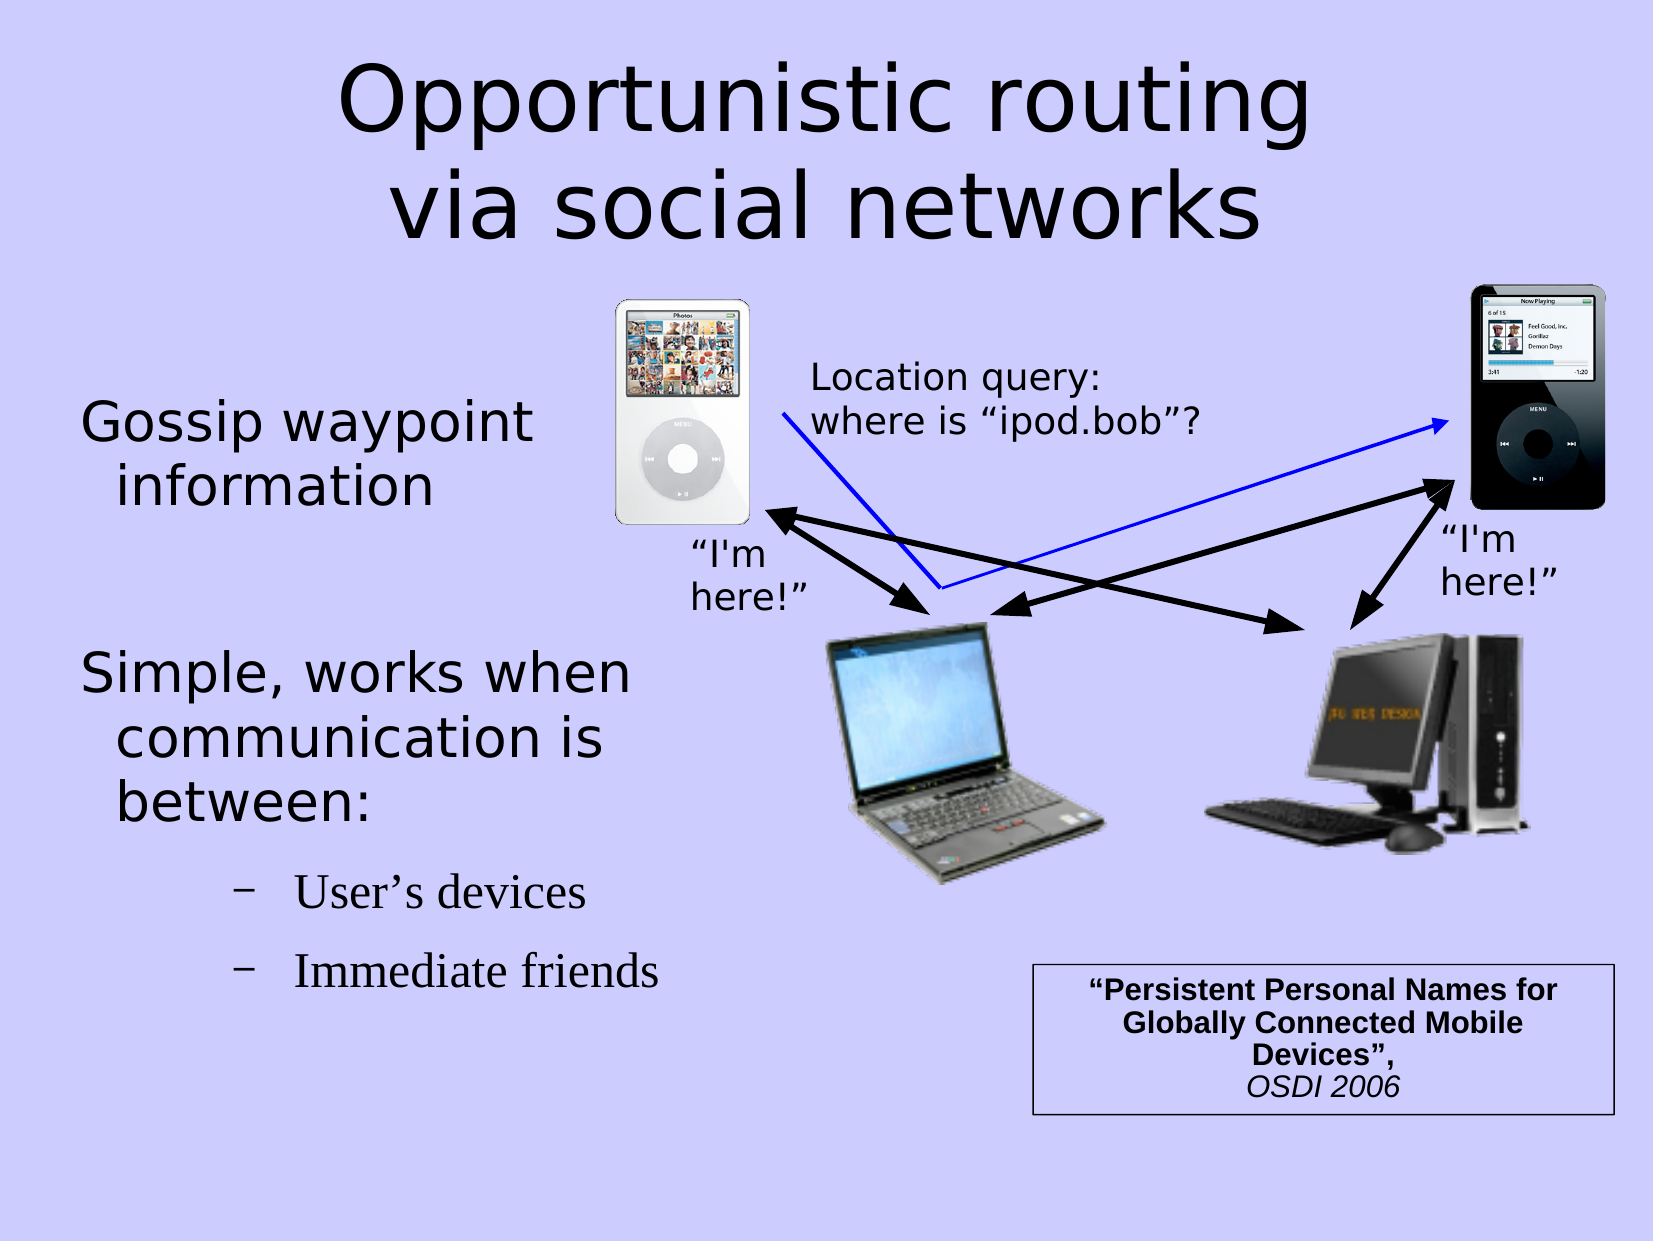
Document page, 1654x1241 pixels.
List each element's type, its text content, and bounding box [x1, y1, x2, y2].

list Gossip waypoint information Simple, works when communication is between: User’s devices Immediate friends [45, 390, 788, 1075]
picture [825, 622, 1107, 886]
title Opportunistic routing via social networks [82, 38, 1571, 268]
text_box [814, 451, 896, 535]
picture [1204, 633, 1531, 856]
text_box “I'm here!” [1425, 510, 1606, 612]
text_box Location query: where is “ipod.bob”? [795, 348, 1426, 451]
picture [615, 299, 750, 390]
text_box [788, 415, 795, 430]
picture [1470, 284, 1606, 510]
text_box “Persistent Personal Names for Globally Connected Mobile Devices”, OSDI 2006 [1033, 964, 1615, 1115]
text_box [1016, 451, 1363, 563]
text_box [896, 543, 1008, 590]
text_box “I'm here!” [788, 525, 856, 627]
text_box [1426, 417, 1450, 436]
